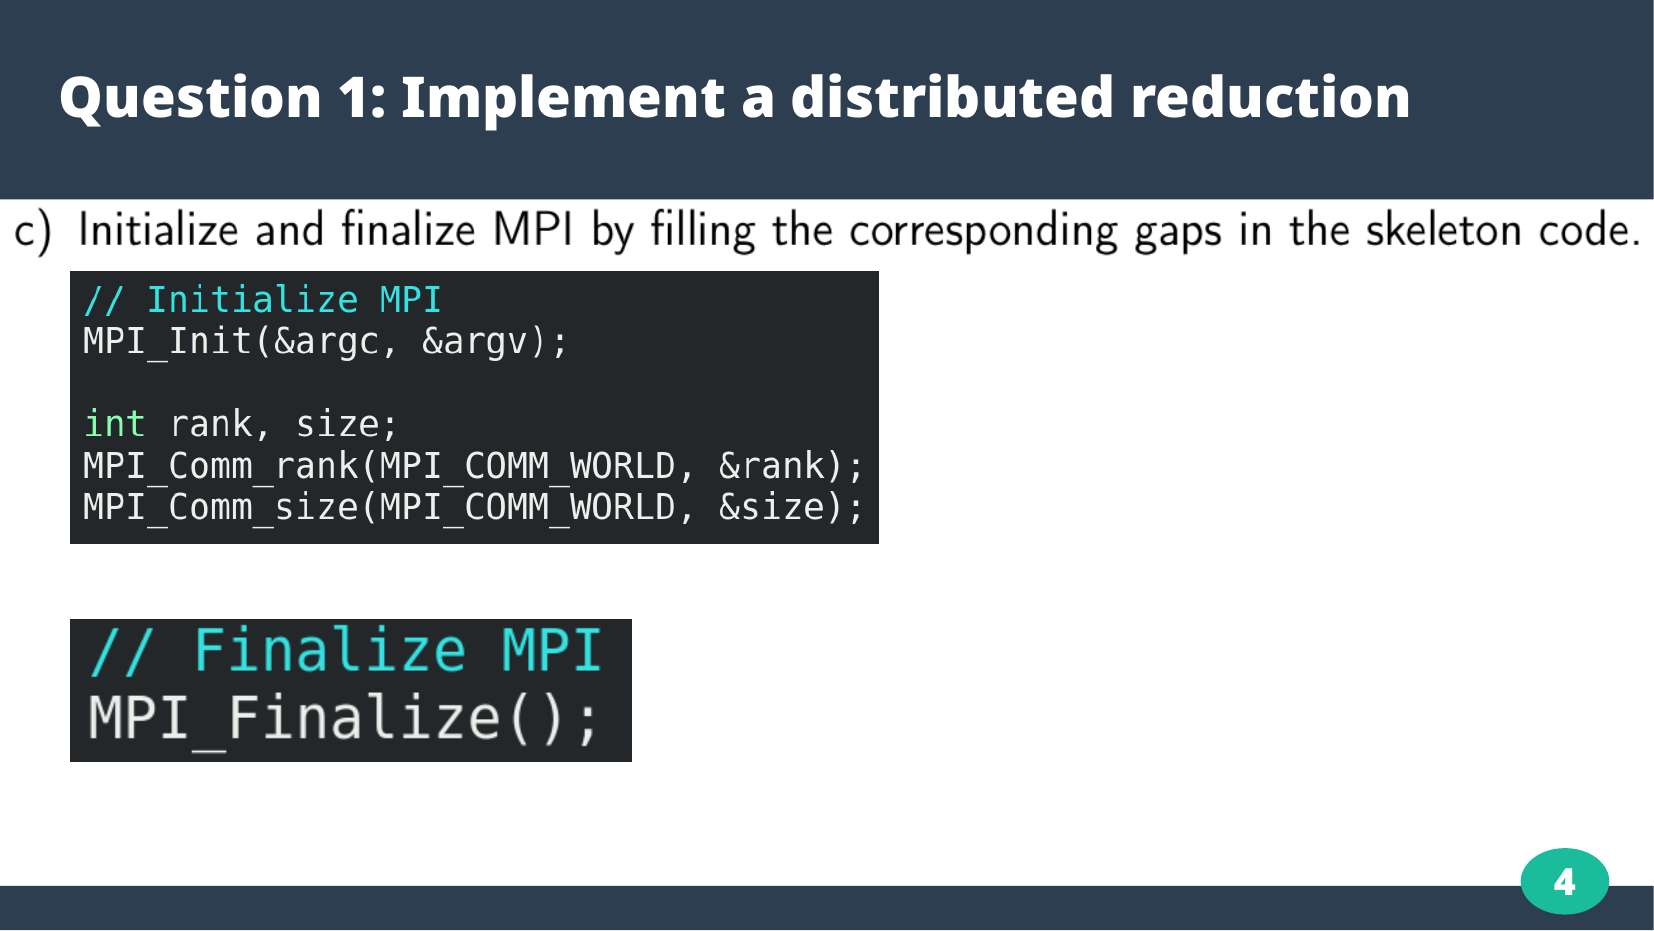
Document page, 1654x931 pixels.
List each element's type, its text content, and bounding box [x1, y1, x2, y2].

picture [70, 271, 879, 544]
picture [70, 619, 632, 762]
picture [0, 200, 1654, 263]
title Question 1: Implement a distributed reduction [59, 37, 1595, 155]
